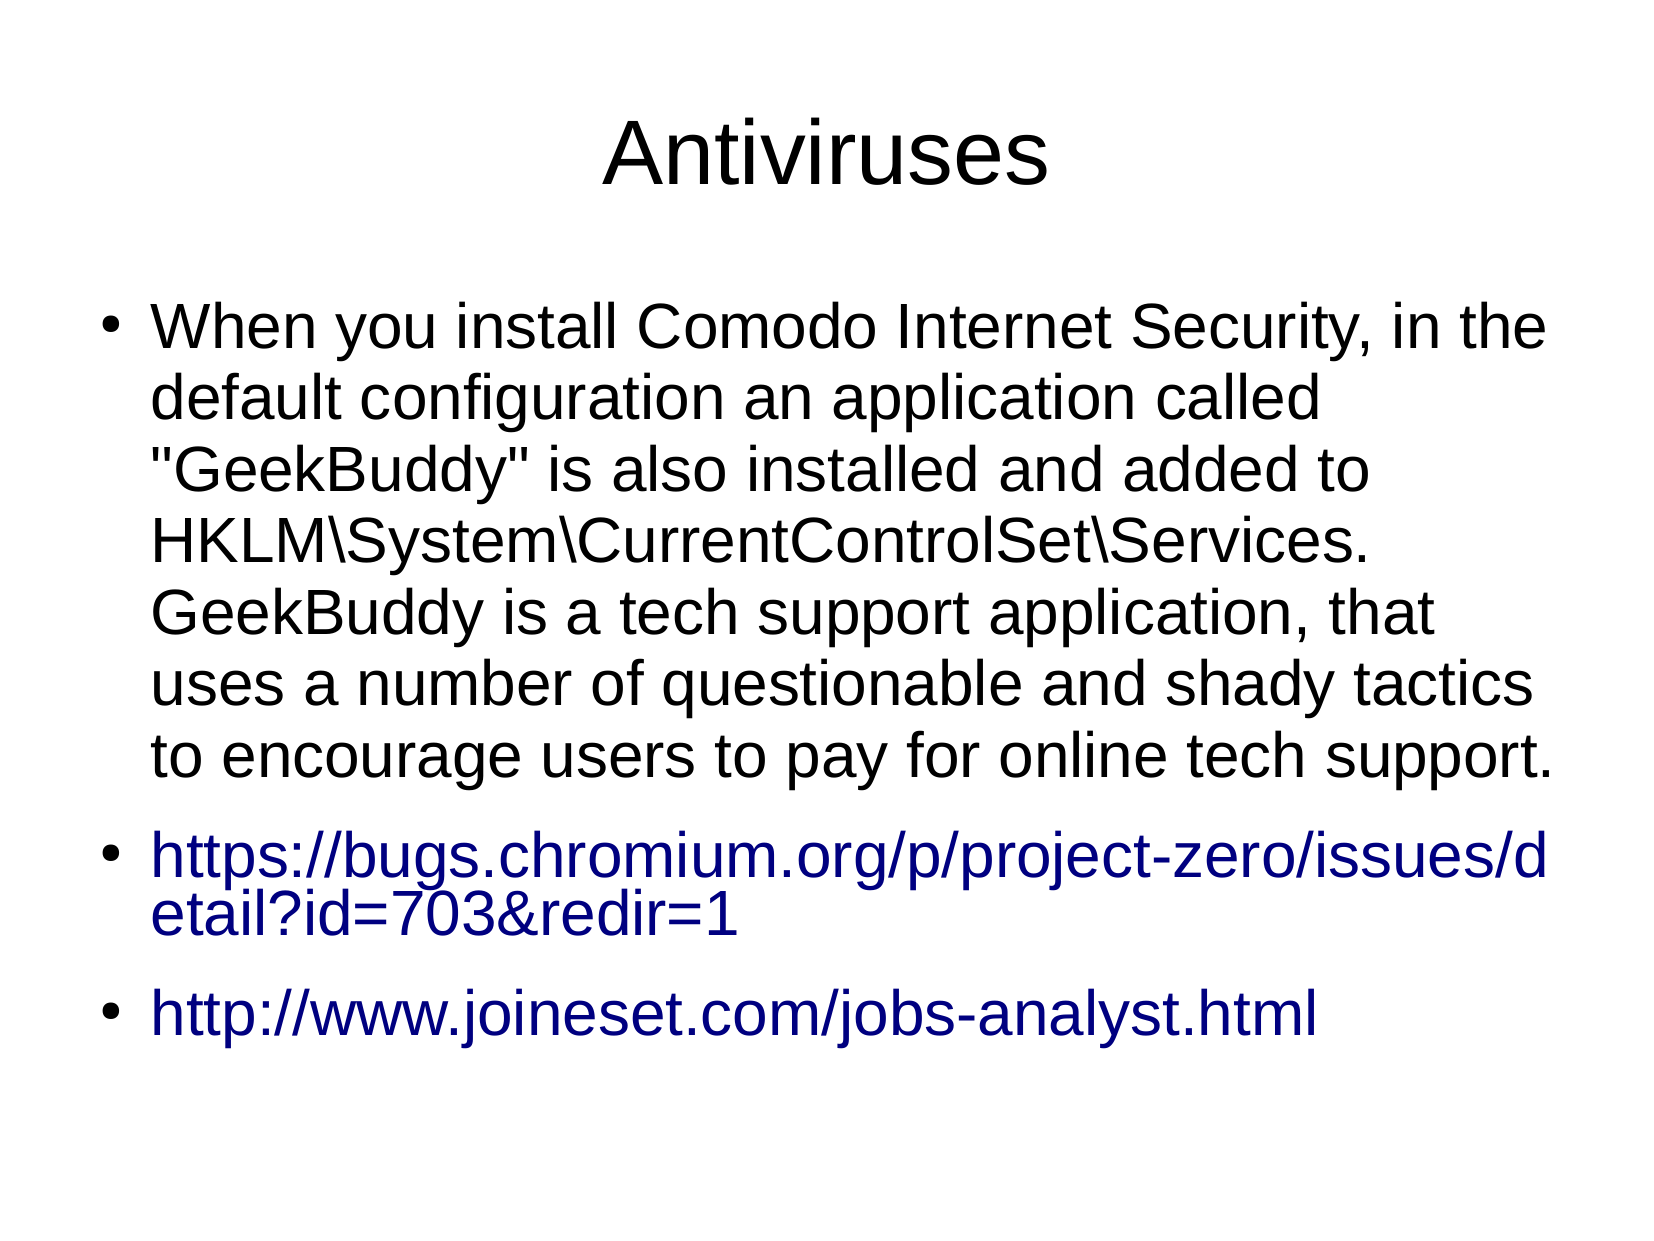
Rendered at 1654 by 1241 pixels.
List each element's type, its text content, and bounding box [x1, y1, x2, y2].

title Antiviruses [82, 49, 1571, 257]
list When you install Comodo Internet Security, in the default configuration an application called "GeekBuddy" is also installed and added to HKLM\System\CurrentControlSet\Services. GeekBuddy is a tech support application, that uses a number of questionable and shady tactics to encourage users to pay for online tech support. https://bugs.chromium.org/p/project-zero/issues/detail?id=703&redir=1 http://www.joineset.com/jobs-analyst.html [82, 290, 1571, 1010]
